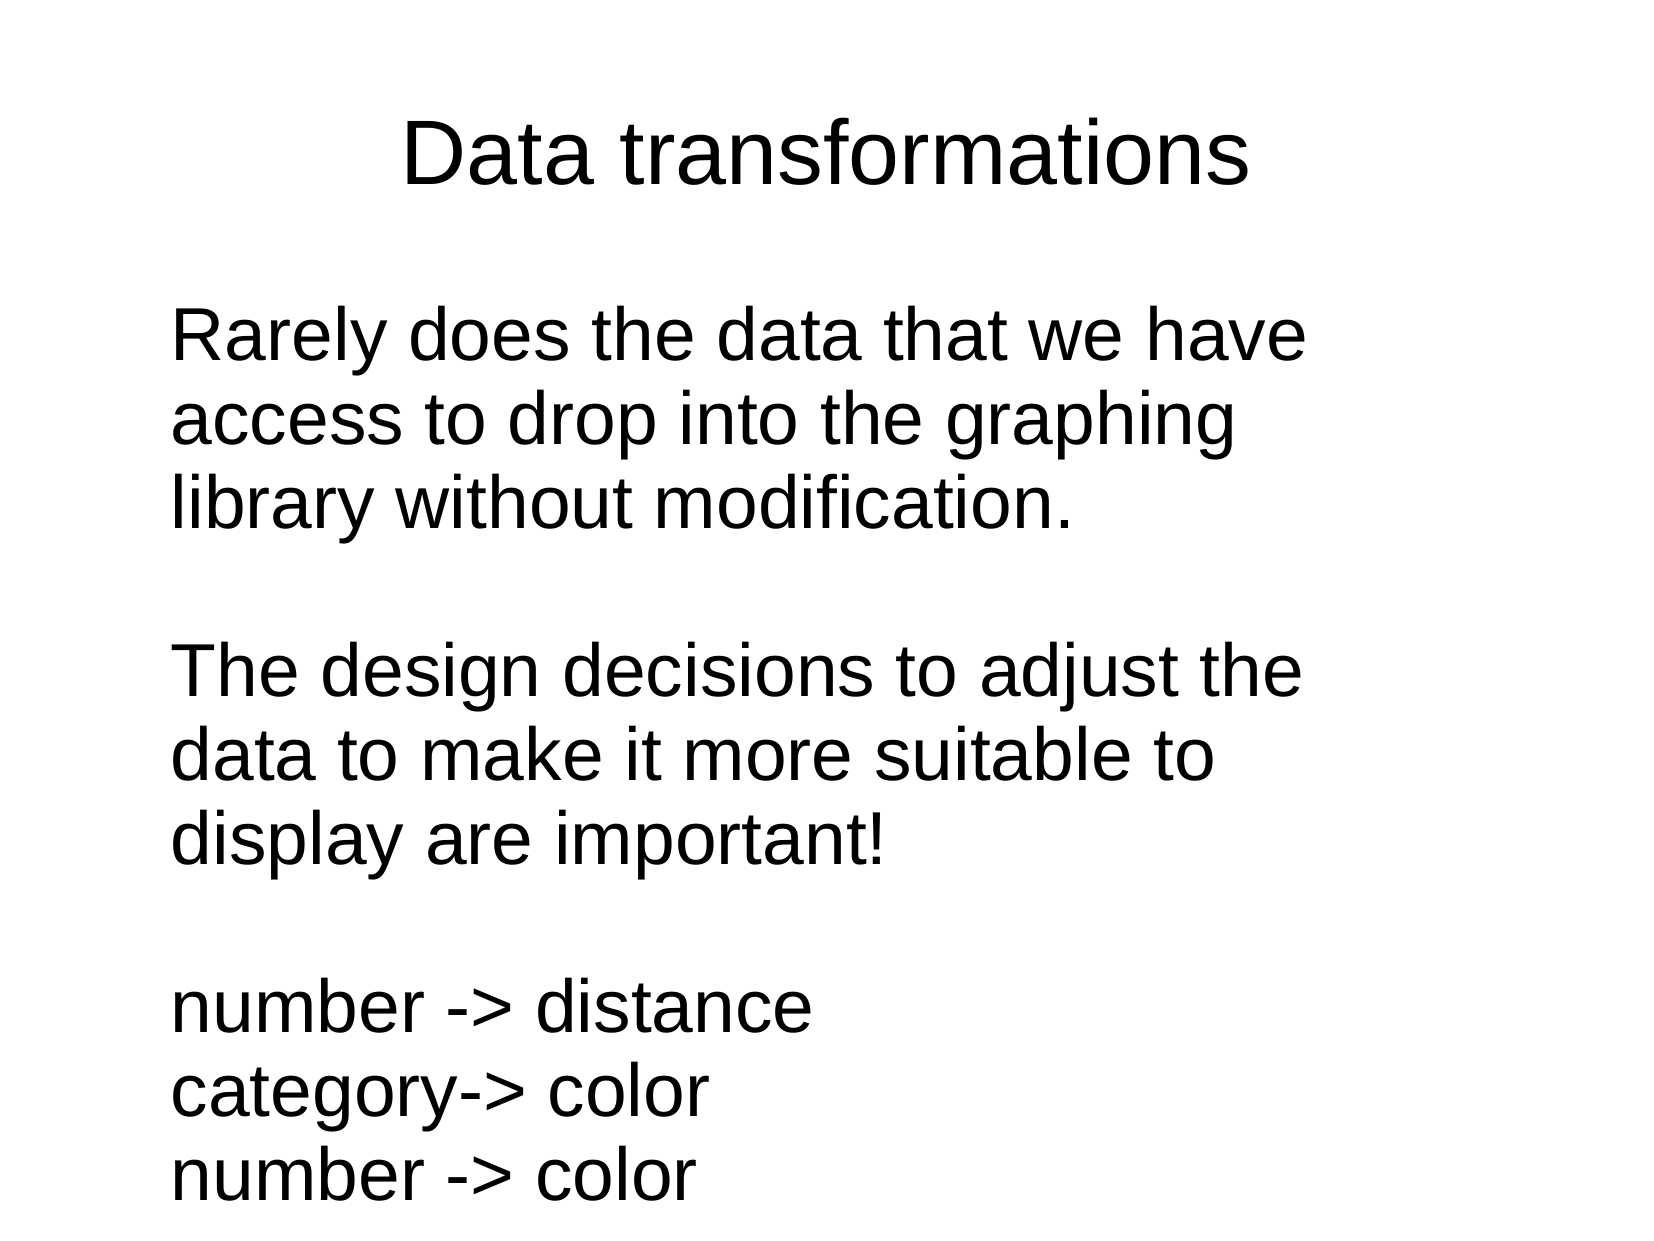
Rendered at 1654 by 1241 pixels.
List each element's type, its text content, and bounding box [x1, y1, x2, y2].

title Data transformations [82, 49, 1571, 257]
text_box Rarely does the data that we have access to drop into the graphing library without modification. The design decisions to adjust the data to make it more suitable to display are important! number -> distance category-> color number -> color [155, 285, 1426, 1241]
